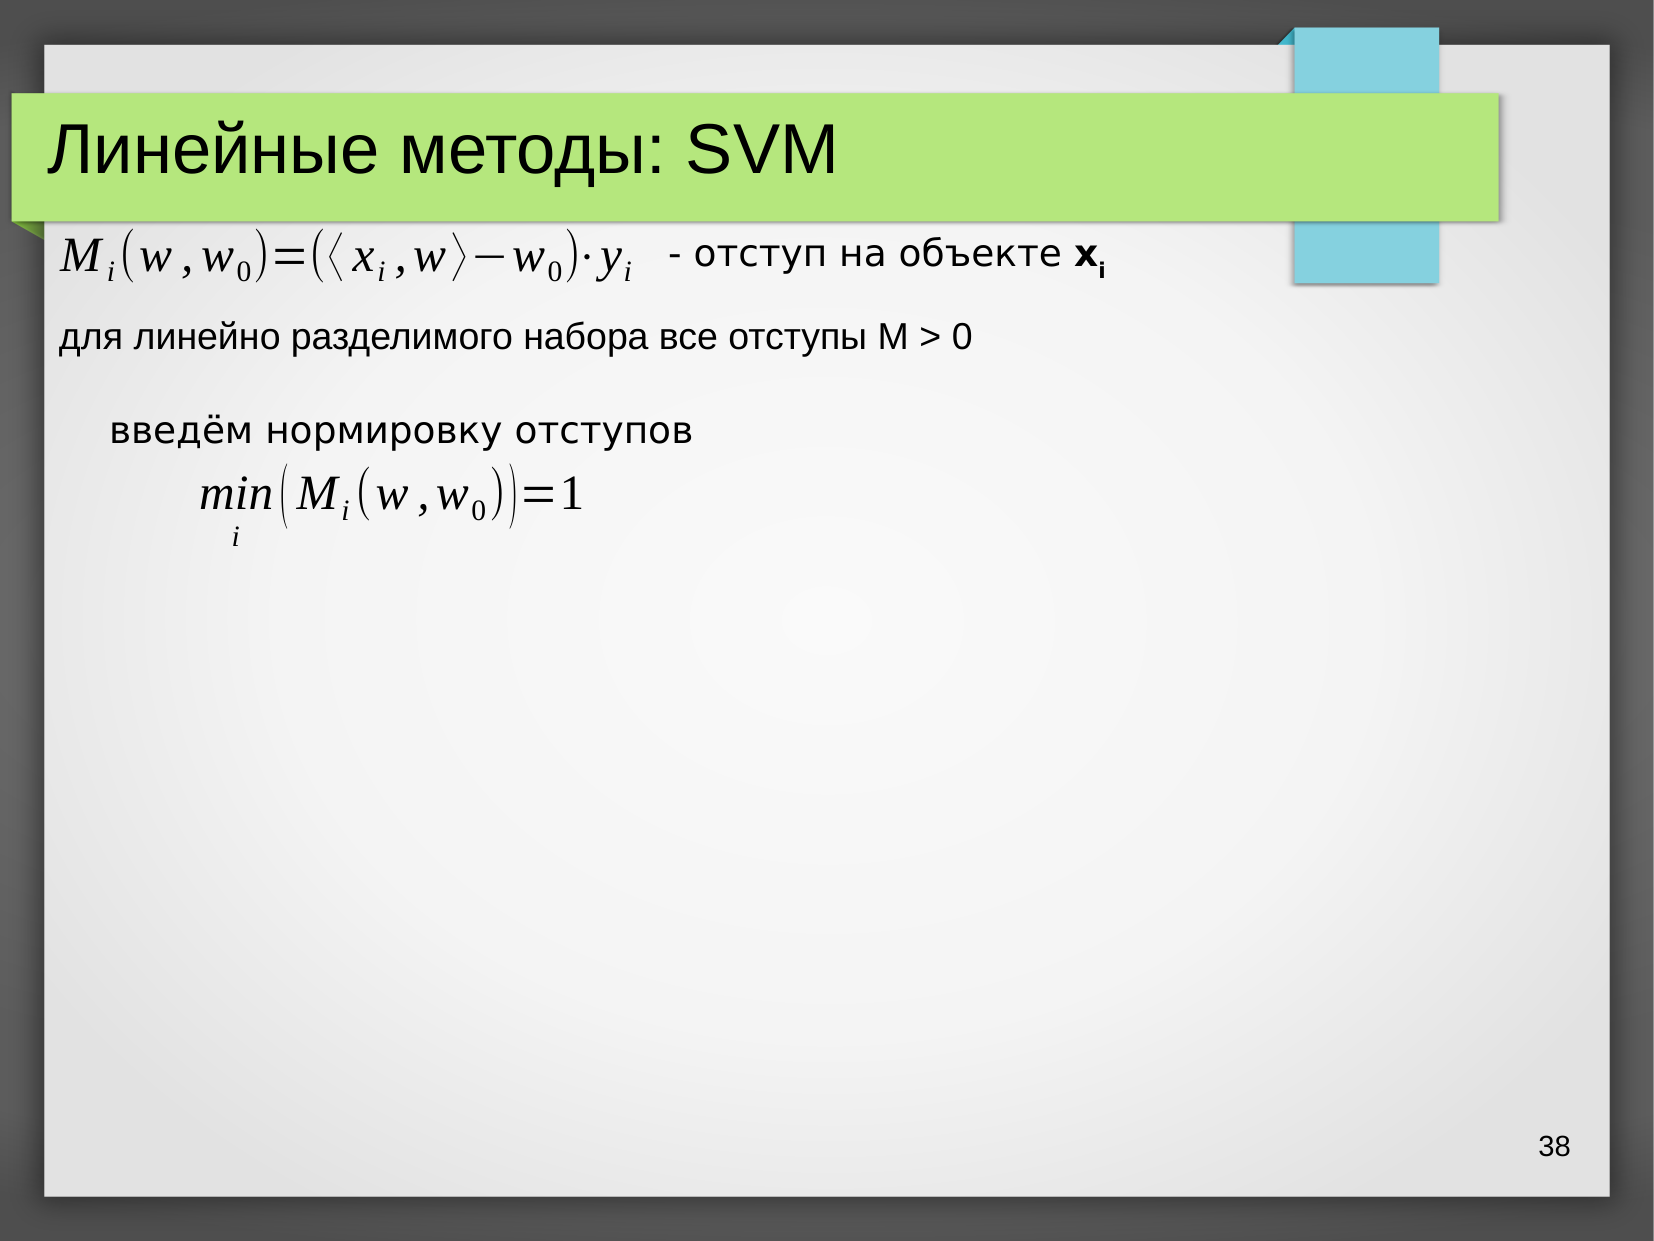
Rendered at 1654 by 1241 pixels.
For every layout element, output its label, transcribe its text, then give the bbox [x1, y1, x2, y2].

chart [191, 461, 591, 556]
picture [0, 0, 1654, 1241]
text_box - отступ на объекте xi [653, 224, 1146, 292]
text_box для линейно разделимого набора все отступы M > 0 [59, 307, 981, 367]
text_box введём нормировку отступов [94, 401, 721, 461]
title Линейные методы: SVM [47, 109, 1501, 189]
chart [51, 227, 639, 292]
